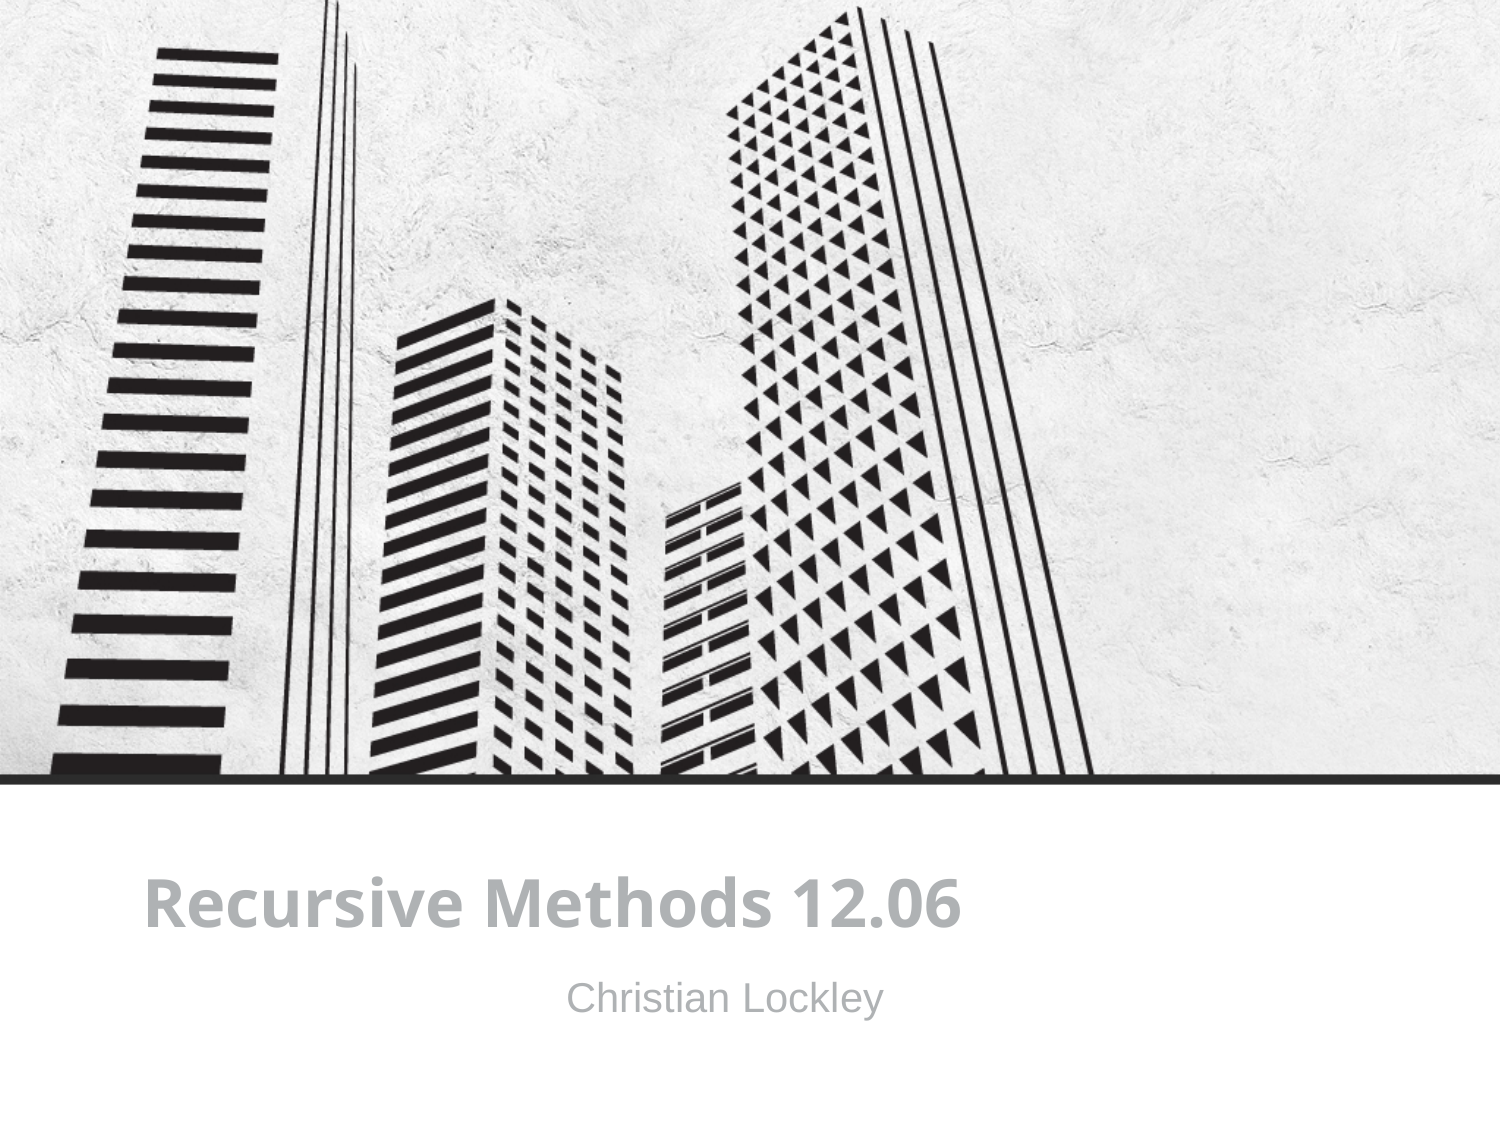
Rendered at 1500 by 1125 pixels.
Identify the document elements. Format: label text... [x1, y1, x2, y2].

title Recursive Methods 12.06 [127, 828, 1326, 950]
subtitle Christian Lockley [128, 958, 1323, 1029]
picture [0, 0, 1500, 1040]
